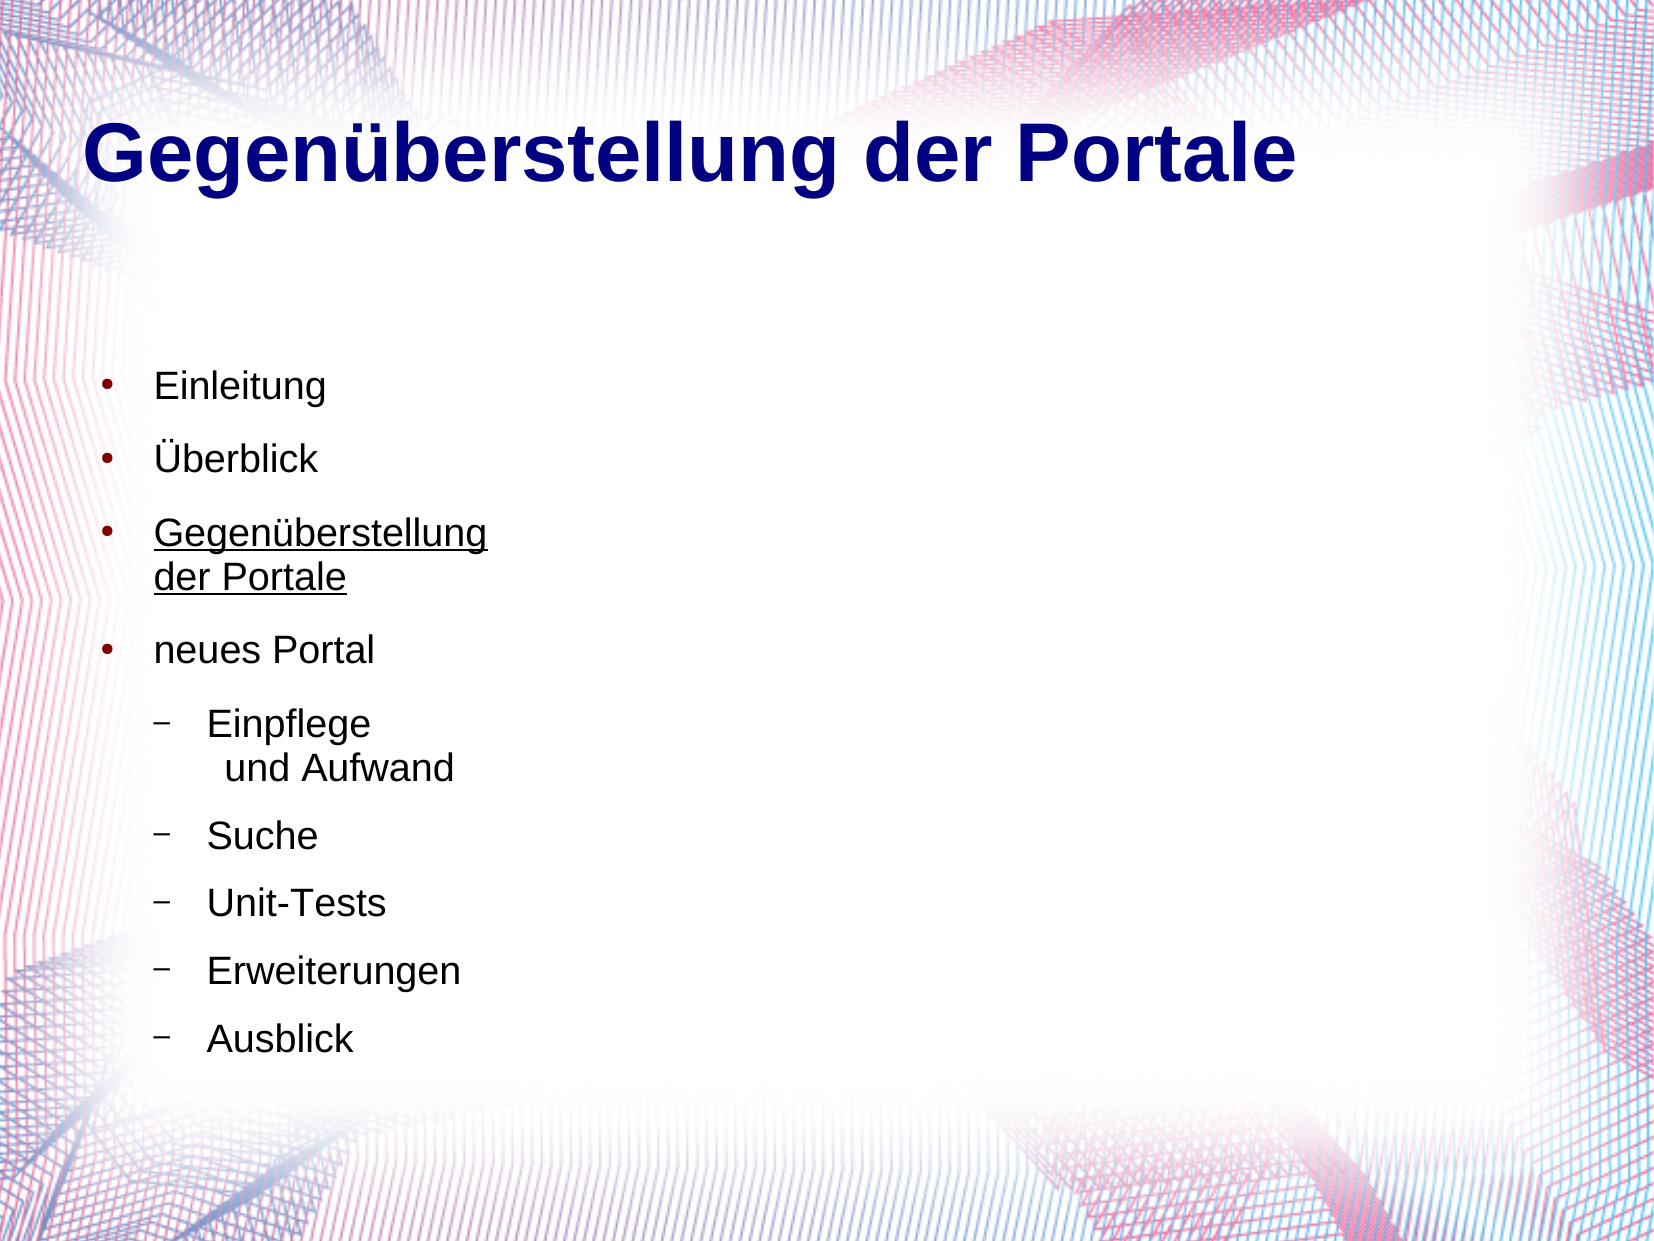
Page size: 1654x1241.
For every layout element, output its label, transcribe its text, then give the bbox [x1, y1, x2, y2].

list Einleitung Überblick Gegenüberstellung der Portale neues Portal Einpflege und Aufwand Suche Unit-Tests Erweiterungen Ausblick [82, 290, 520, 1109]
picture [0, 0, 1654, 1241]
title Gegenüberstellung der Portale [82, 49, 1571, 257]
